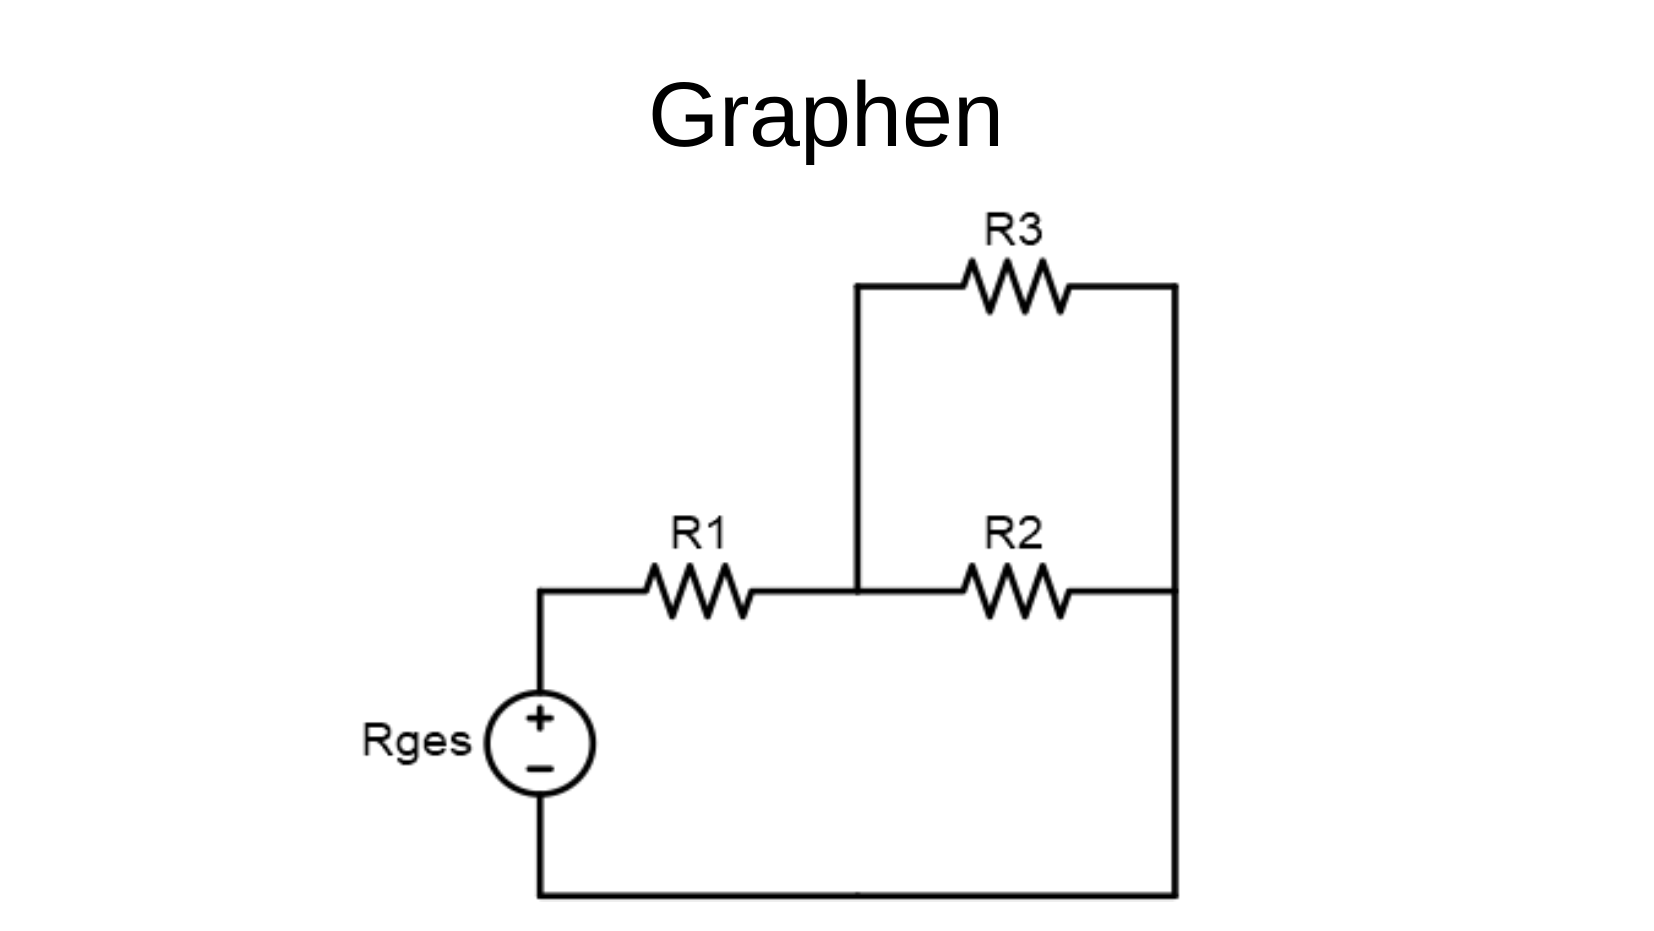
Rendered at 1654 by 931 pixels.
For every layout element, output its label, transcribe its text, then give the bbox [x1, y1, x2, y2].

picture [354, 173, 1182, 902]
title Graphen [82, 37, 1571, 193]
